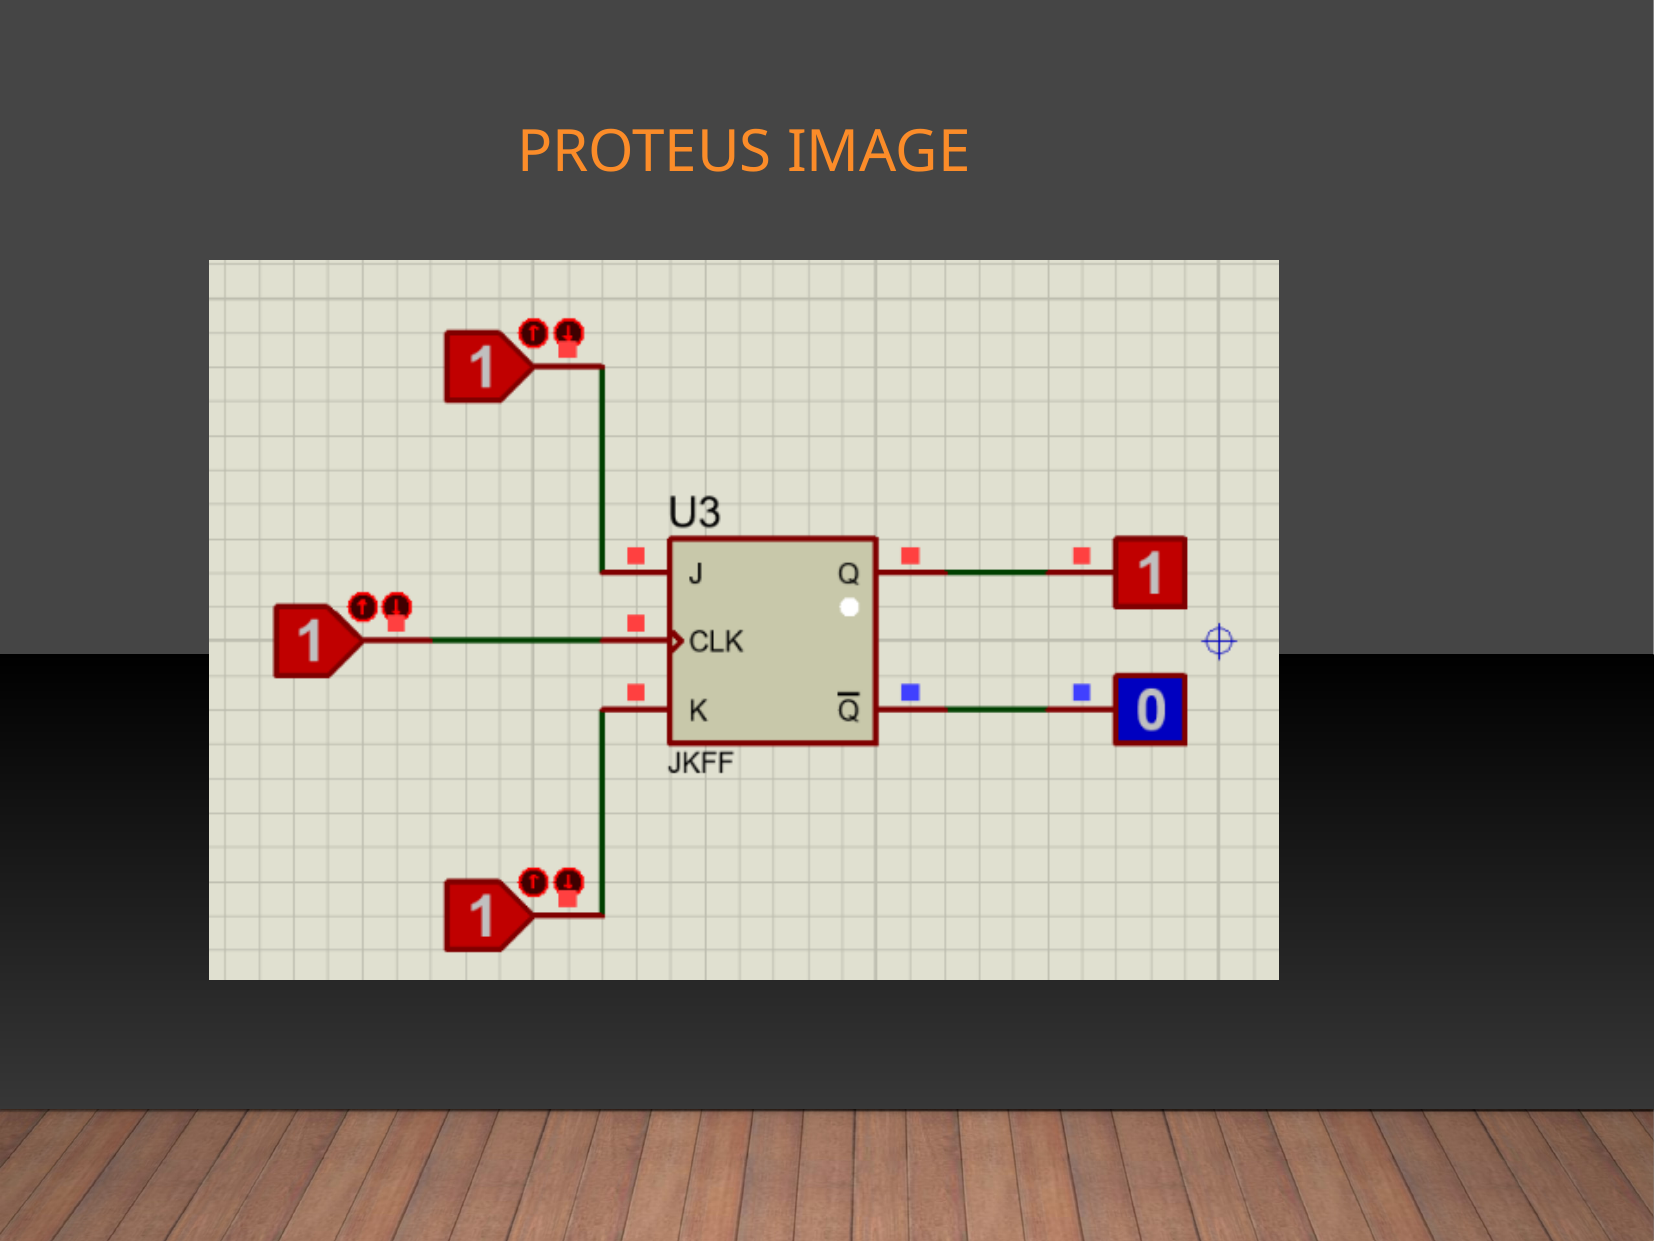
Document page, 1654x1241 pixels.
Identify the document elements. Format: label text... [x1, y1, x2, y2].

title Proteus Image [0, 49, 1489, 257]
picture [209, 260, 1279, 980]
